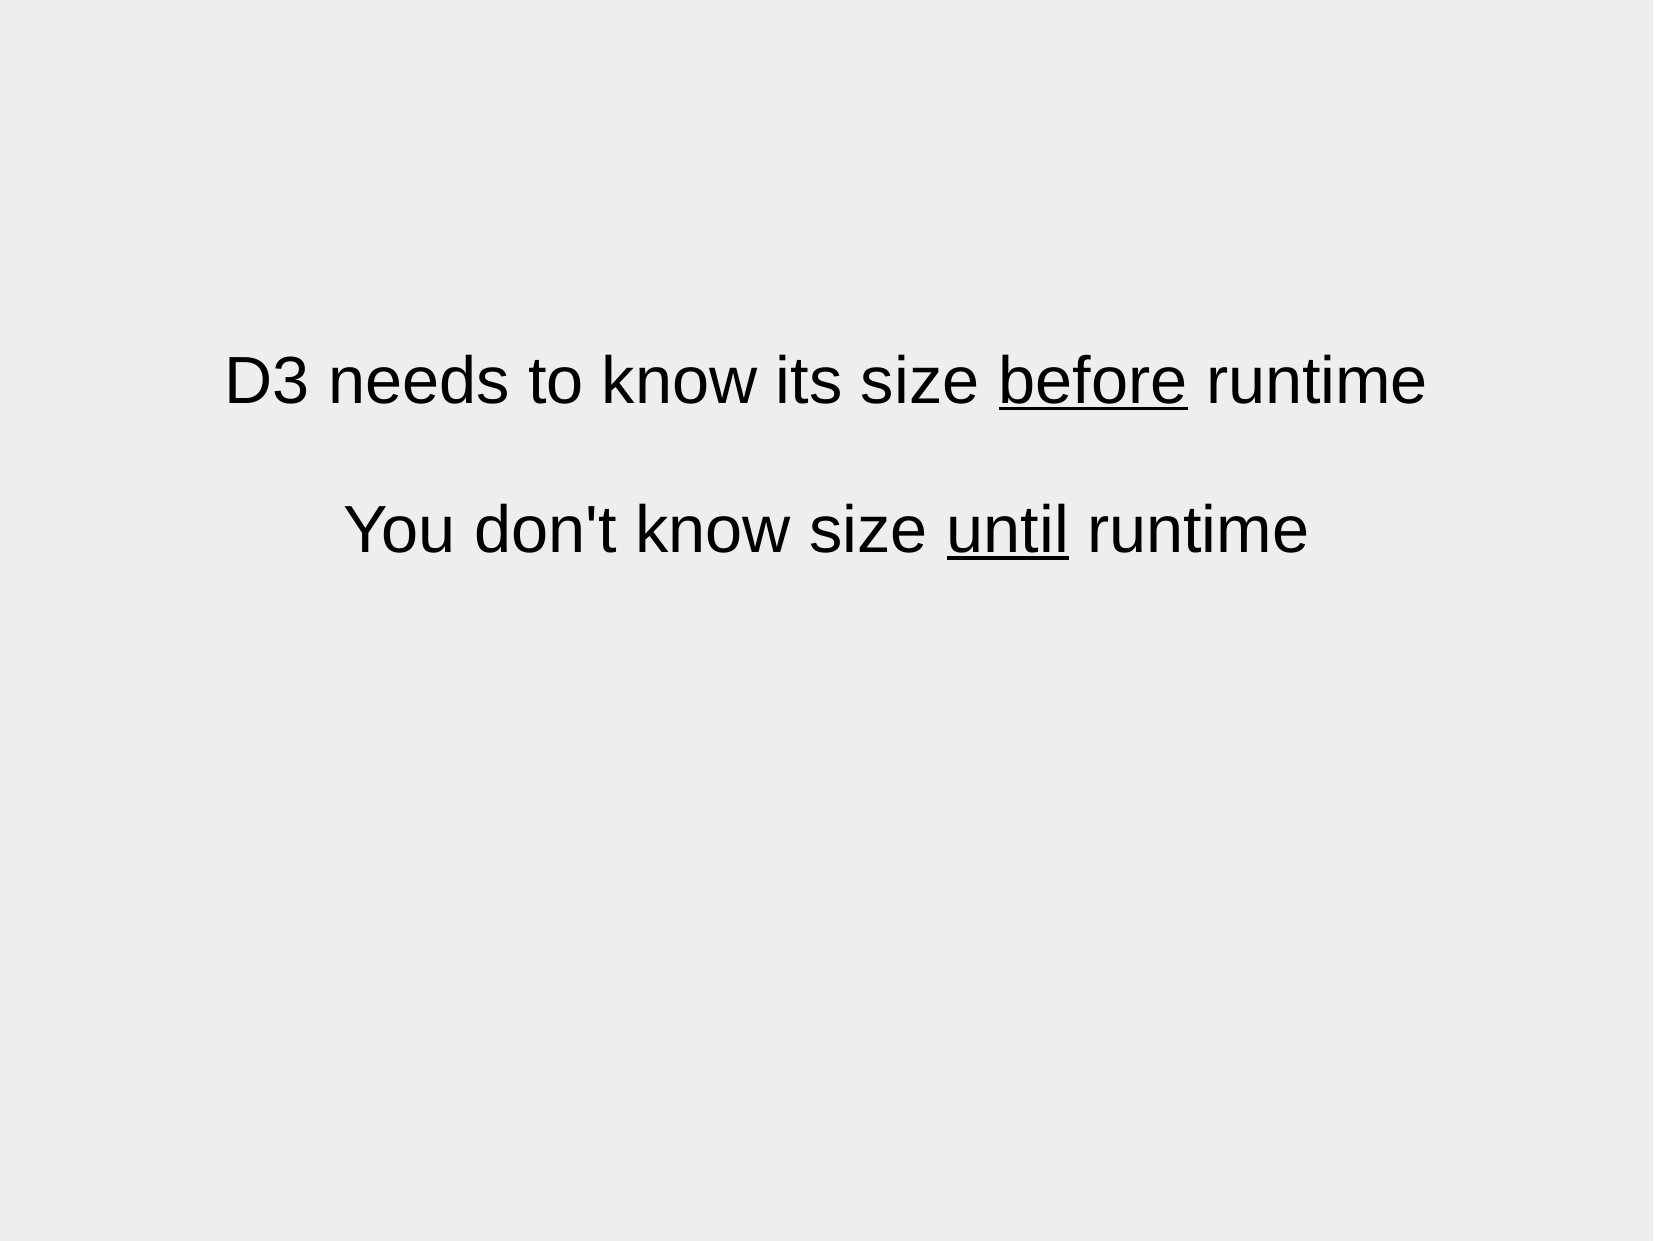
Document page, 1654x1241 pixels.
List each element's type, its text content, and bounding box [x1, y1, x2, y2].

subtitle D3 needs to know its size before runtime You don't know size until runtime [82, 49, 1571, 1010]
